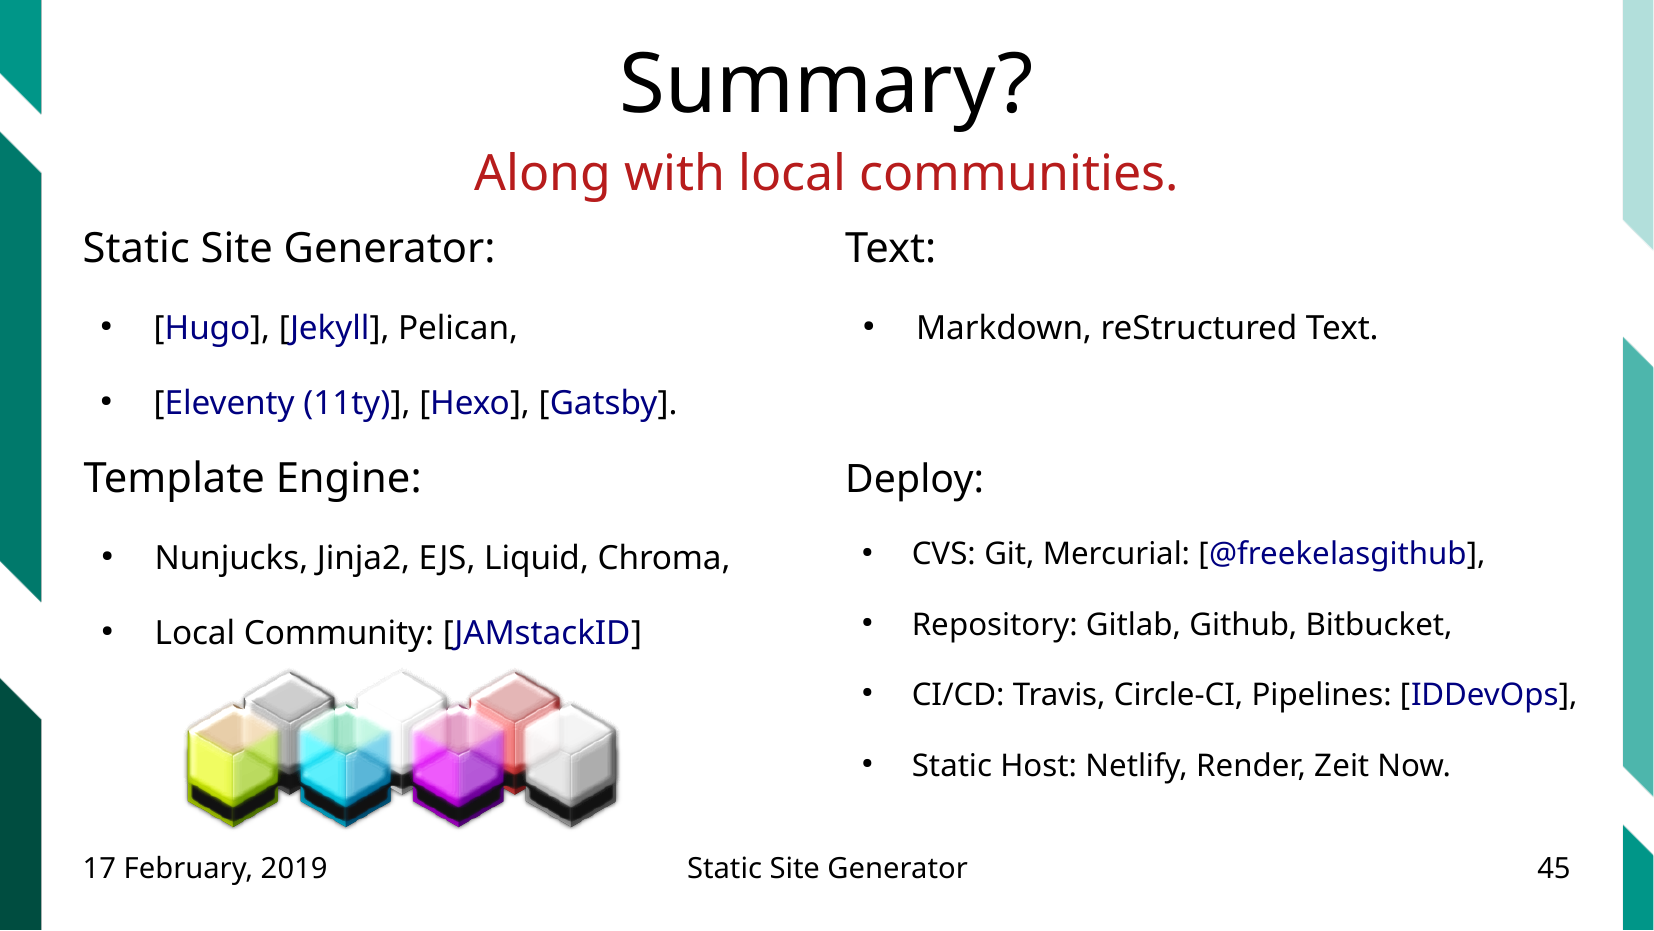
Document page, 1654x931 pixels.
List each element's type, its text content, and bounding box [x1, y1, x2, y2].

picture [0, 0, 1654, 930]
list Deploy: CVS: Git, Mercurial: [@freekelasgithub], Repository: Gitlab, Github, Bitbucket, CI/CD: Travis, Circle-CI, Pipelines: [IDDevOps], Static Host: Netlify, Render, Zeit Now. [845, 450, 1591, 826]
list Text: Markdown, reStructured Text. [845, 217, 1572, 450]
list Static Site Generator: [Hugo], [Jekyll], Pelican, [Eleventy (11ty)], [Hexo], [Gatsby]. [82, 217, 809, 475]
title Summary? Along with local communities. [82, 30, 1571, 199]
list Template Engine: Nunjucks, Jinja2, EJS, Liquid, Chroma, Local Community: [JAMstackID] [83, 447, 811, 706]
